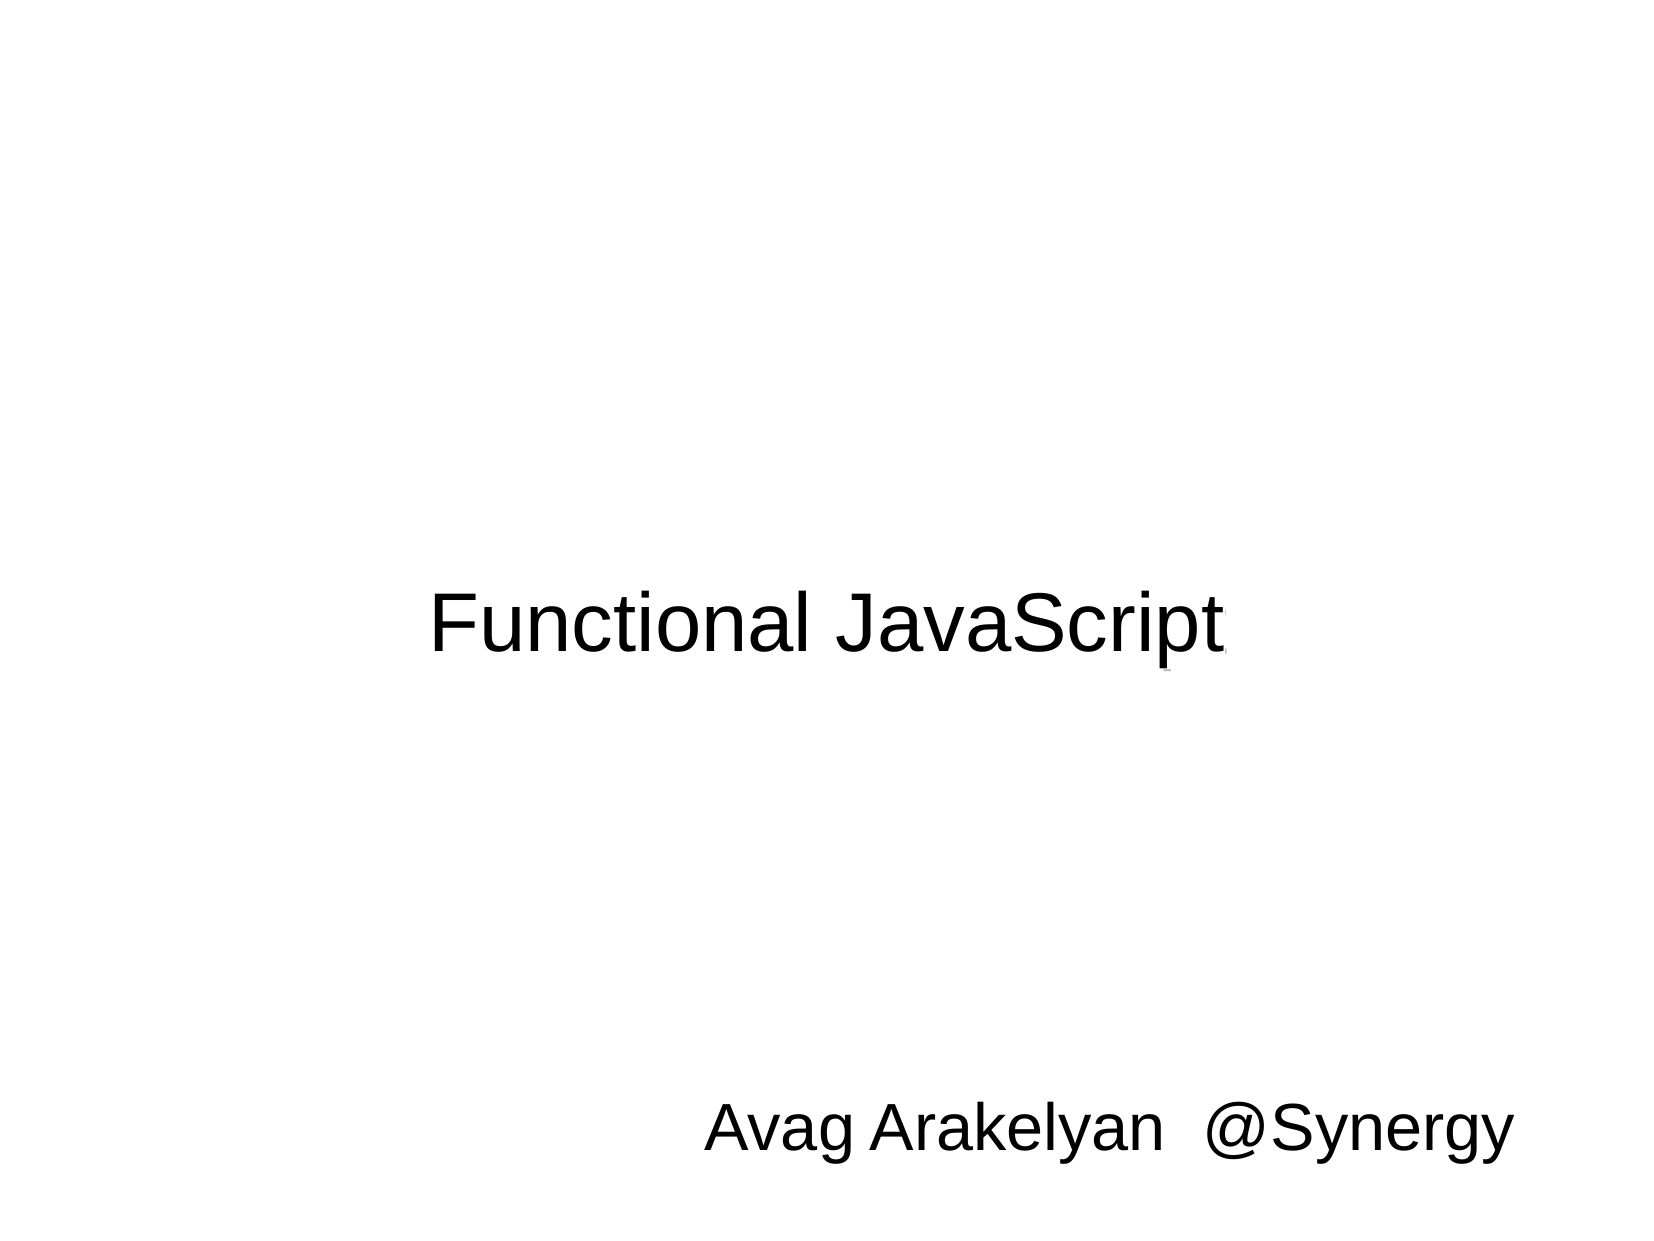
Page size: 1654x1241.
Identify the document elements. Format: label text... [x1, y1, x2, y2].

subtitle Functional JavaScript [82, 180, 1571, 1140]
text_box Avag Arakelyan @Synergy [450, 949, 1654, 1241]
